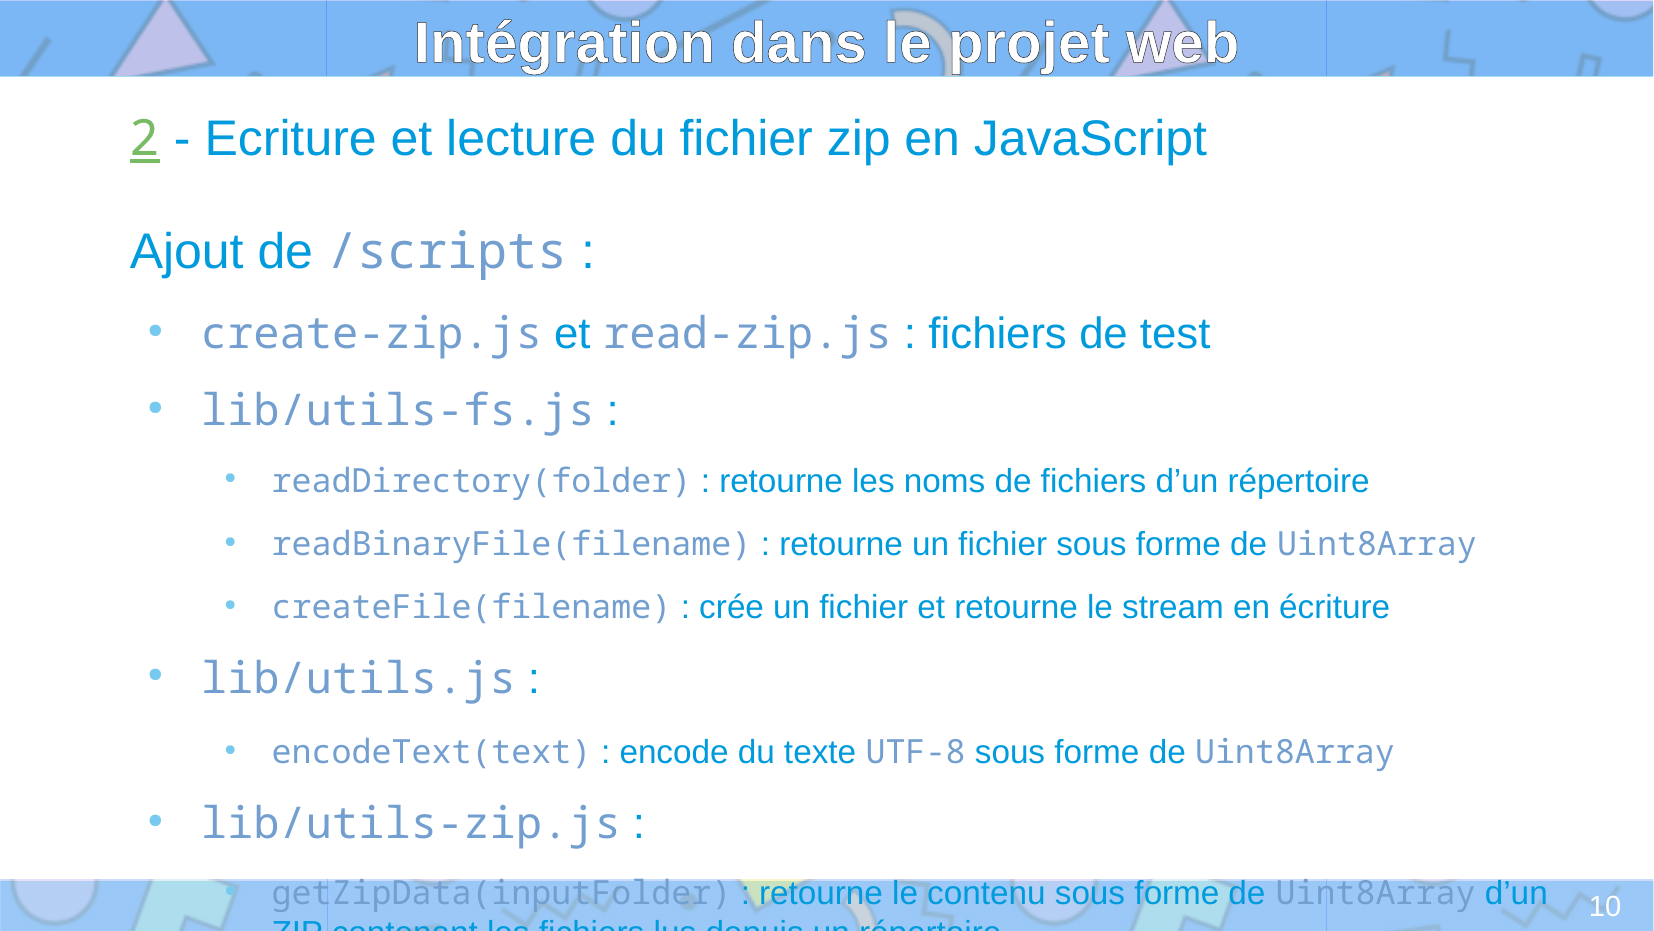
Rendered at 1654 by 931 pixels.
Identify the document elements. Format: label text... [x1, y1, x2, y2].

picture [307, 924, 317, 931]
picture [1490, 889, 1497, 901]
picture [656, 888, 665, 902]
picture [0, 879, 1654, 931]
title Intégration dans le projet web [59, 3, 1595, 82]
list 2 - Ecriture et lecture du fichier zip en JavaScript Ajout de /scripts : create-zip.js et read-zip.js : fichiers de test lib/utils-fs.js : readDirectory(folder) : retourne les noms de fichiers d’un répertoire readBinaryFile(filename) : retourne un fichier sous forme de Uint8Array createFile(filename) : crée un fichier et retourne le stream en écriture lib/utils.js : encodeText(text) : encode du texte UTF-8 sous forme de Uint8Array lib/utils-zip.js : getZipData(inputFolder) : retourne le contenu sous forme de Uint8Array d’un ZIP contenant les fichiers lus depuis un répertoire [59, 101, 1595, 863]
picture [0, 0, 1654, 76]
picture [1233, 889, 1241, 901]
